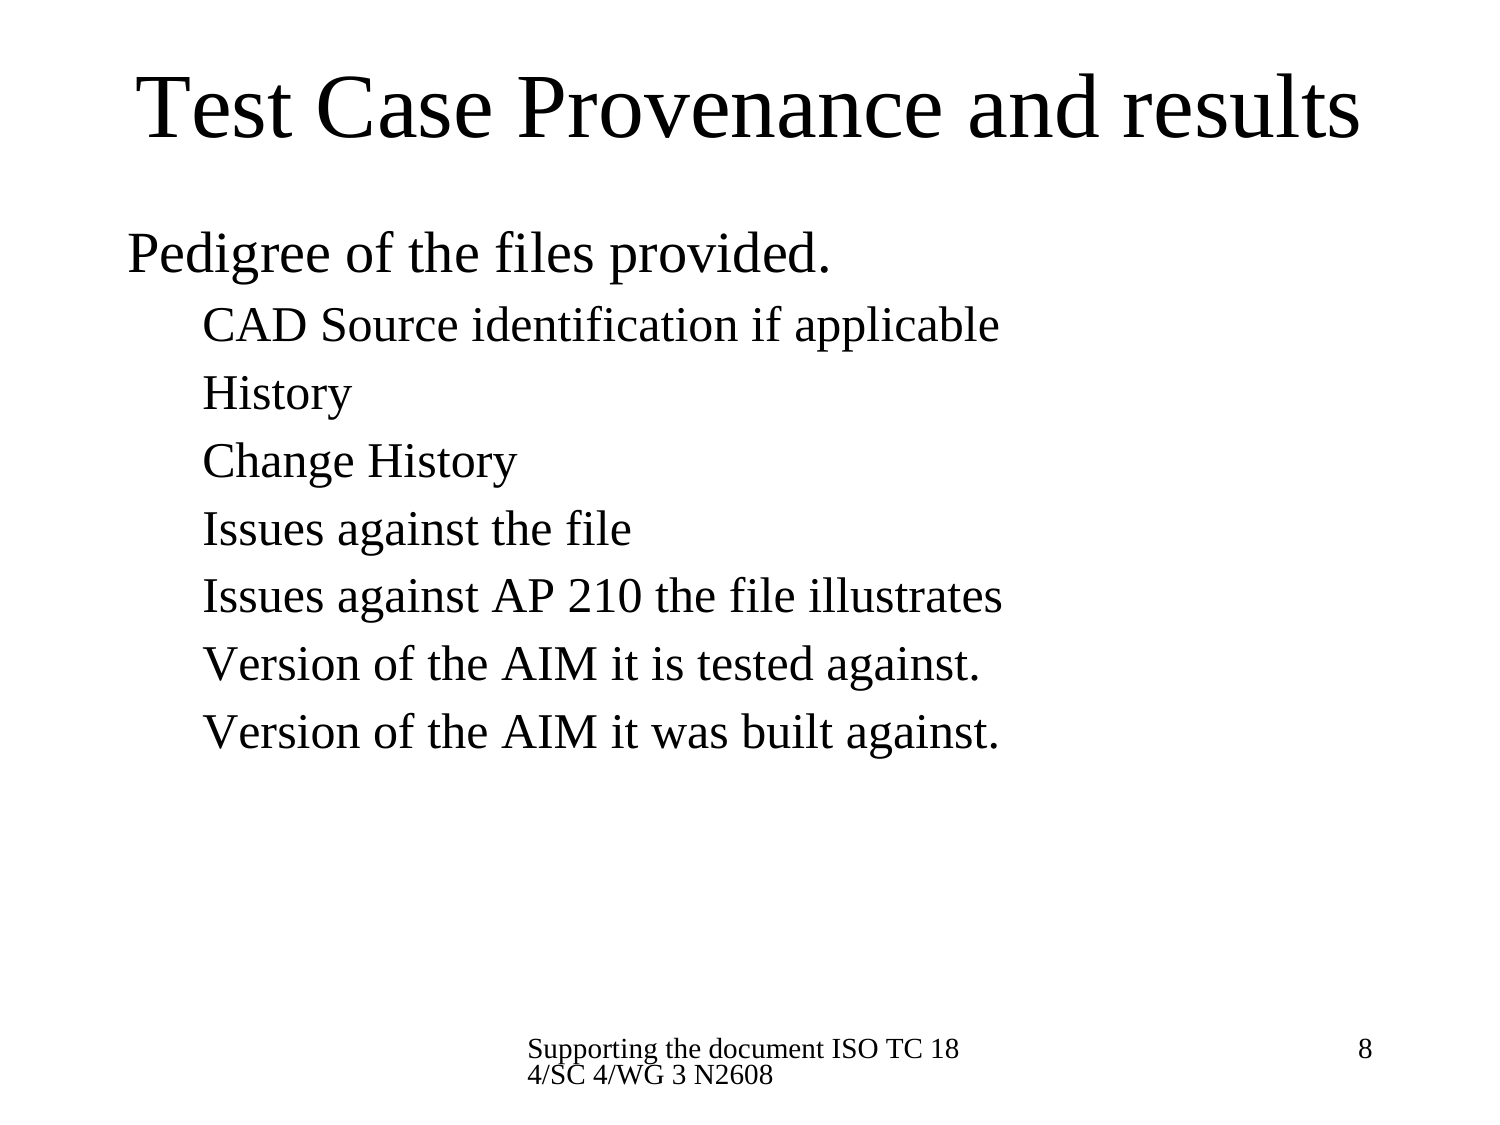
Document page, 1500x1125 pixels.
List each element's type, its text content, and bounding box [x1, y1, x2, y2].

list Pedigree of the files provided. CAD Source identification if applicable History Change History Issues against the file Issues against AP 210 the file illustrates Version of the AIM it is tested against. Version of the AIM it was built against. [112, 212, 1388, 888]
title Test Case Provenance and results [112, 12, 1388, 201]
